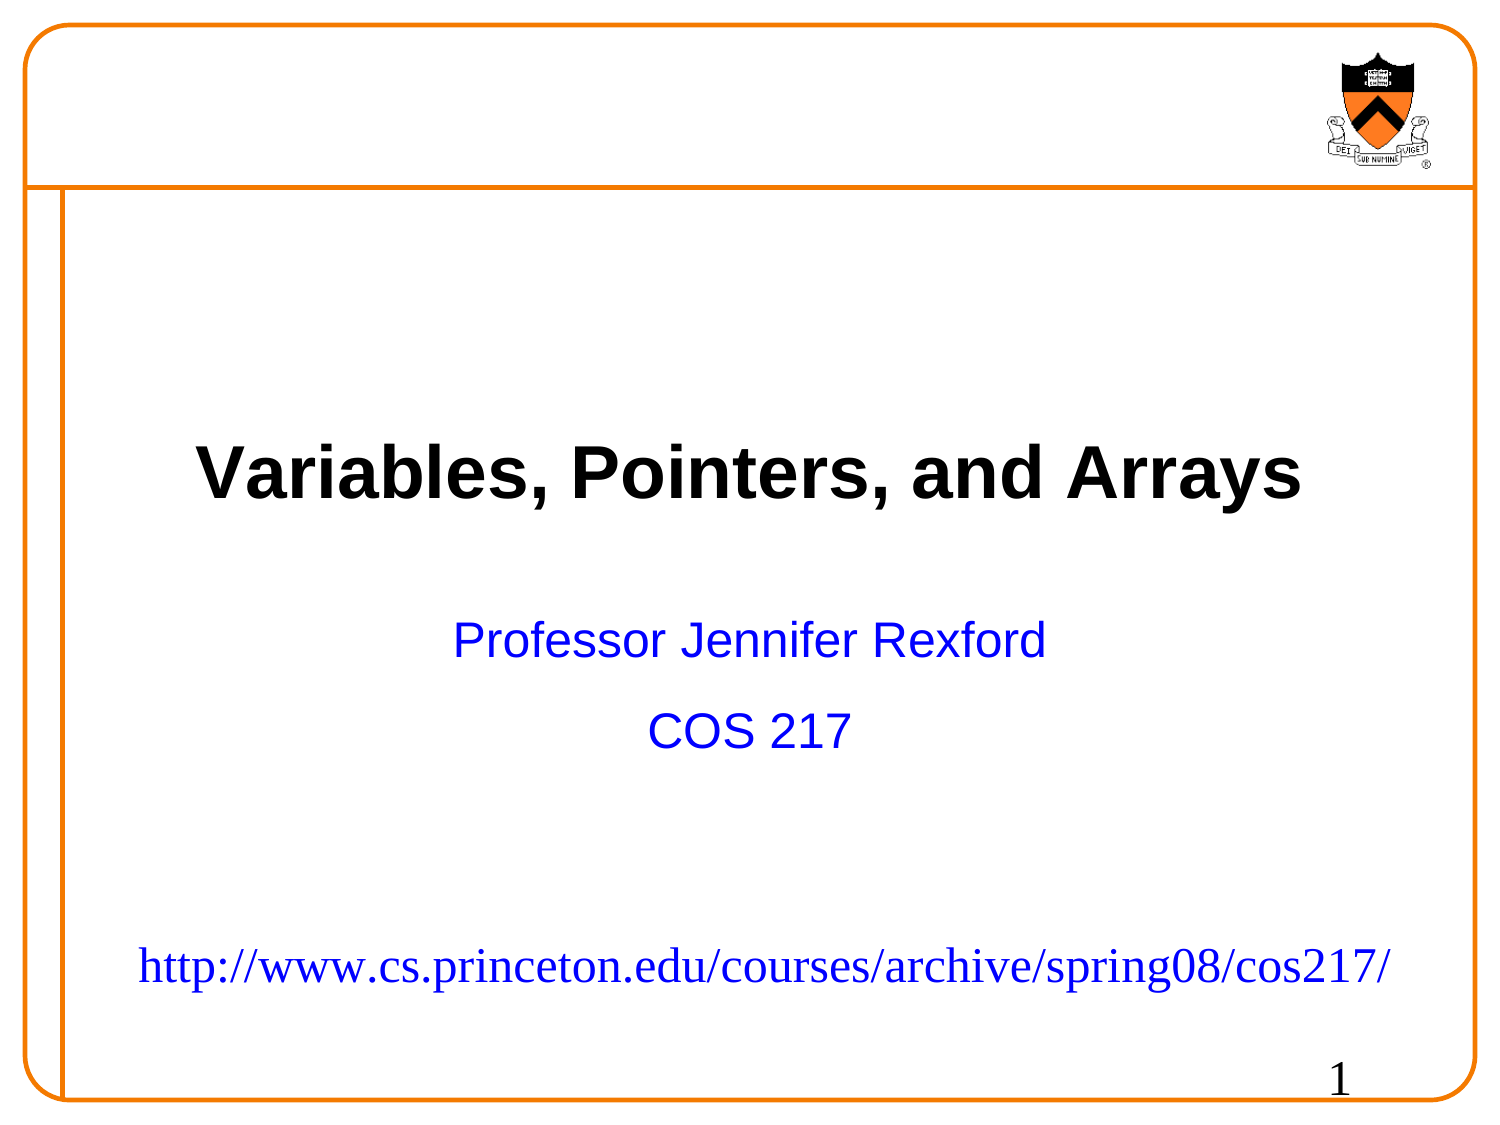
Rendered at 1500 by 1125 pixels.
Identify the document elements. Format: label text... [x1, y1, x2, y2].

text_box http://www.cs.princeton.edu/courses/archive/spring08/cos217/ [123, 924, 1407, 1001]
picture [1325, 49, 1431, 169]
subtitle Professor Jennifer Rexford COS 217 [225, 599, 1276, 924]
title Variables, Pointers, and Arrays [112, 374, 1388, 563]
